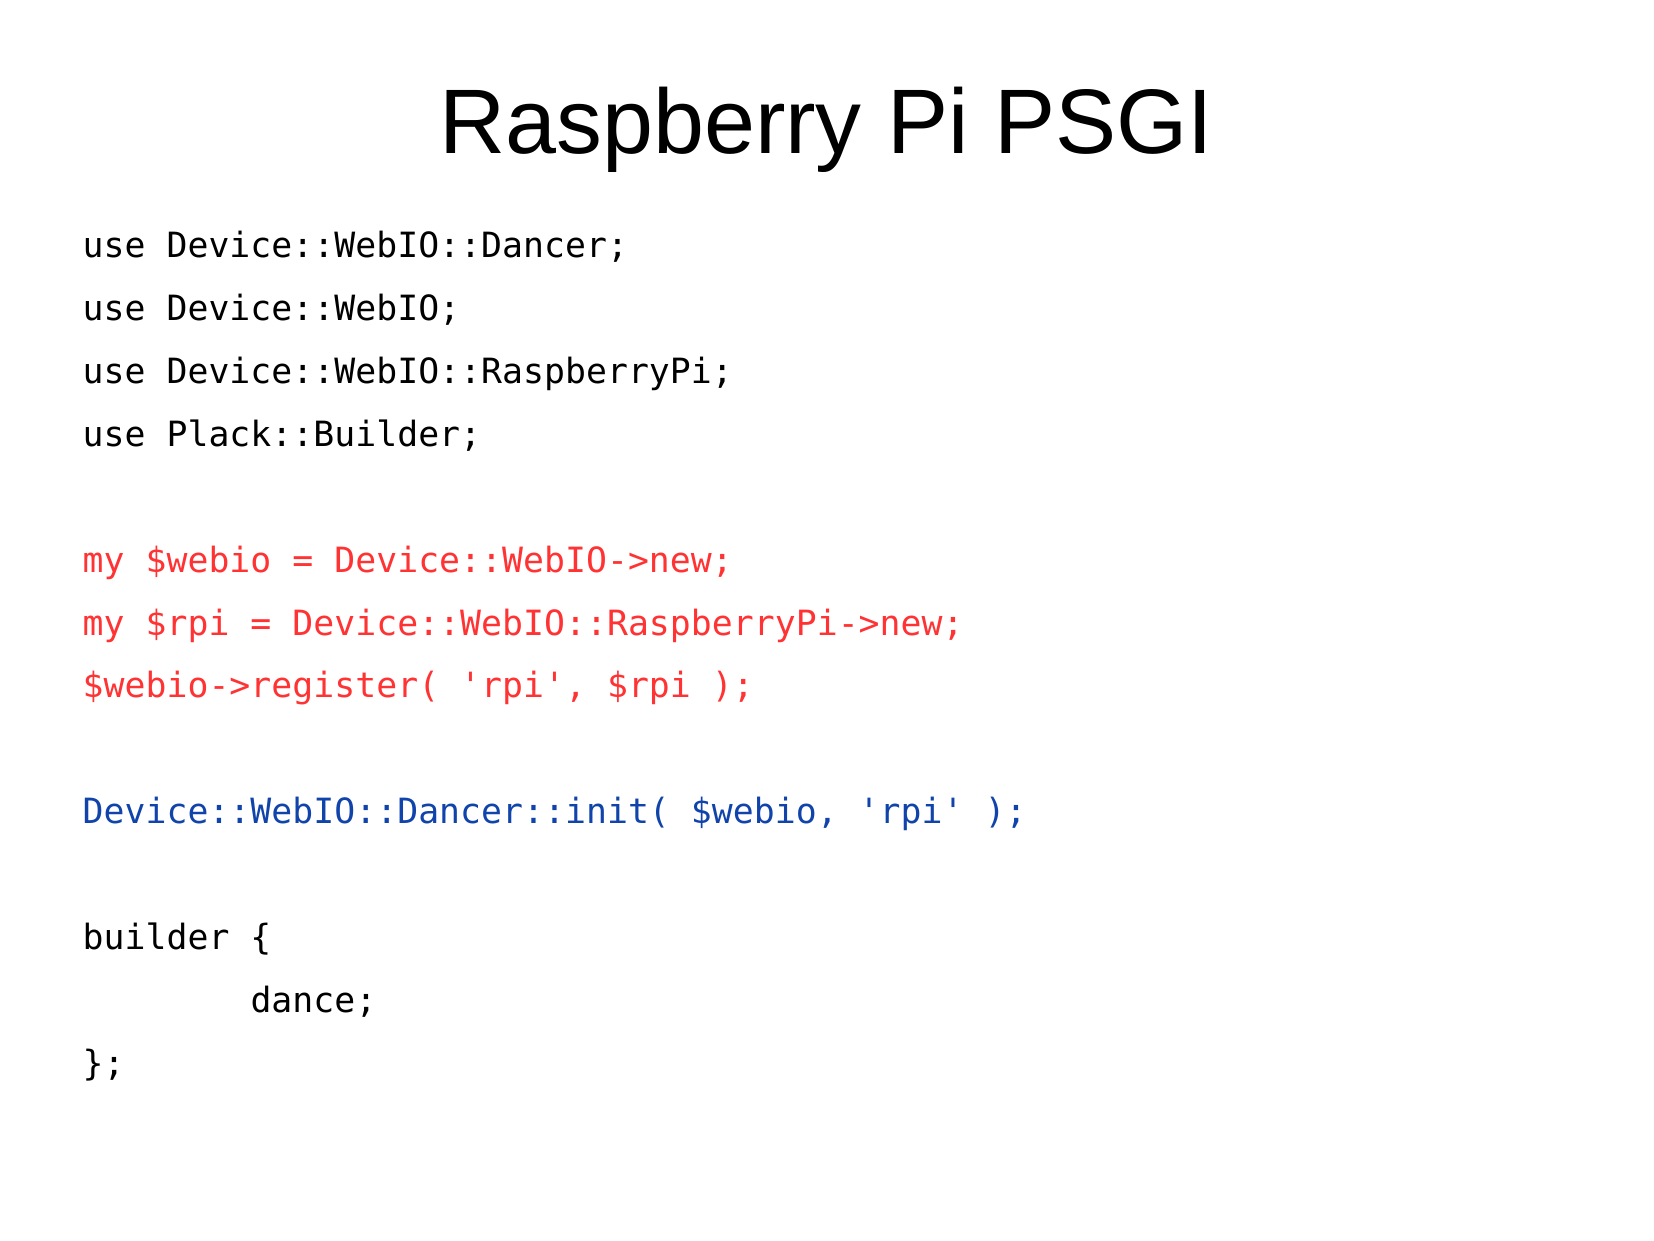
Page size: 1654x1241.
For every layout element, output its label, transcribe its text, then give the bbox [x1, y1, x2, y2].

title Raspberry Pi PSGI [82, 49, 1571, 196]
list use Device::WebIO::Dancer; use Device::WebIO; use Device::WebIO::RaspberryPi; use Plack::Builder; my $webio = Device::WebIO->new; my $rpi = Device::WebIO::RaspberryPi->new; $webio->register( 'rpi', $rpi ); Device::WebIO::Dancer::init( $webio, 'rpi' ); builder { dance; }; [82, 225, 1571, 1096]
